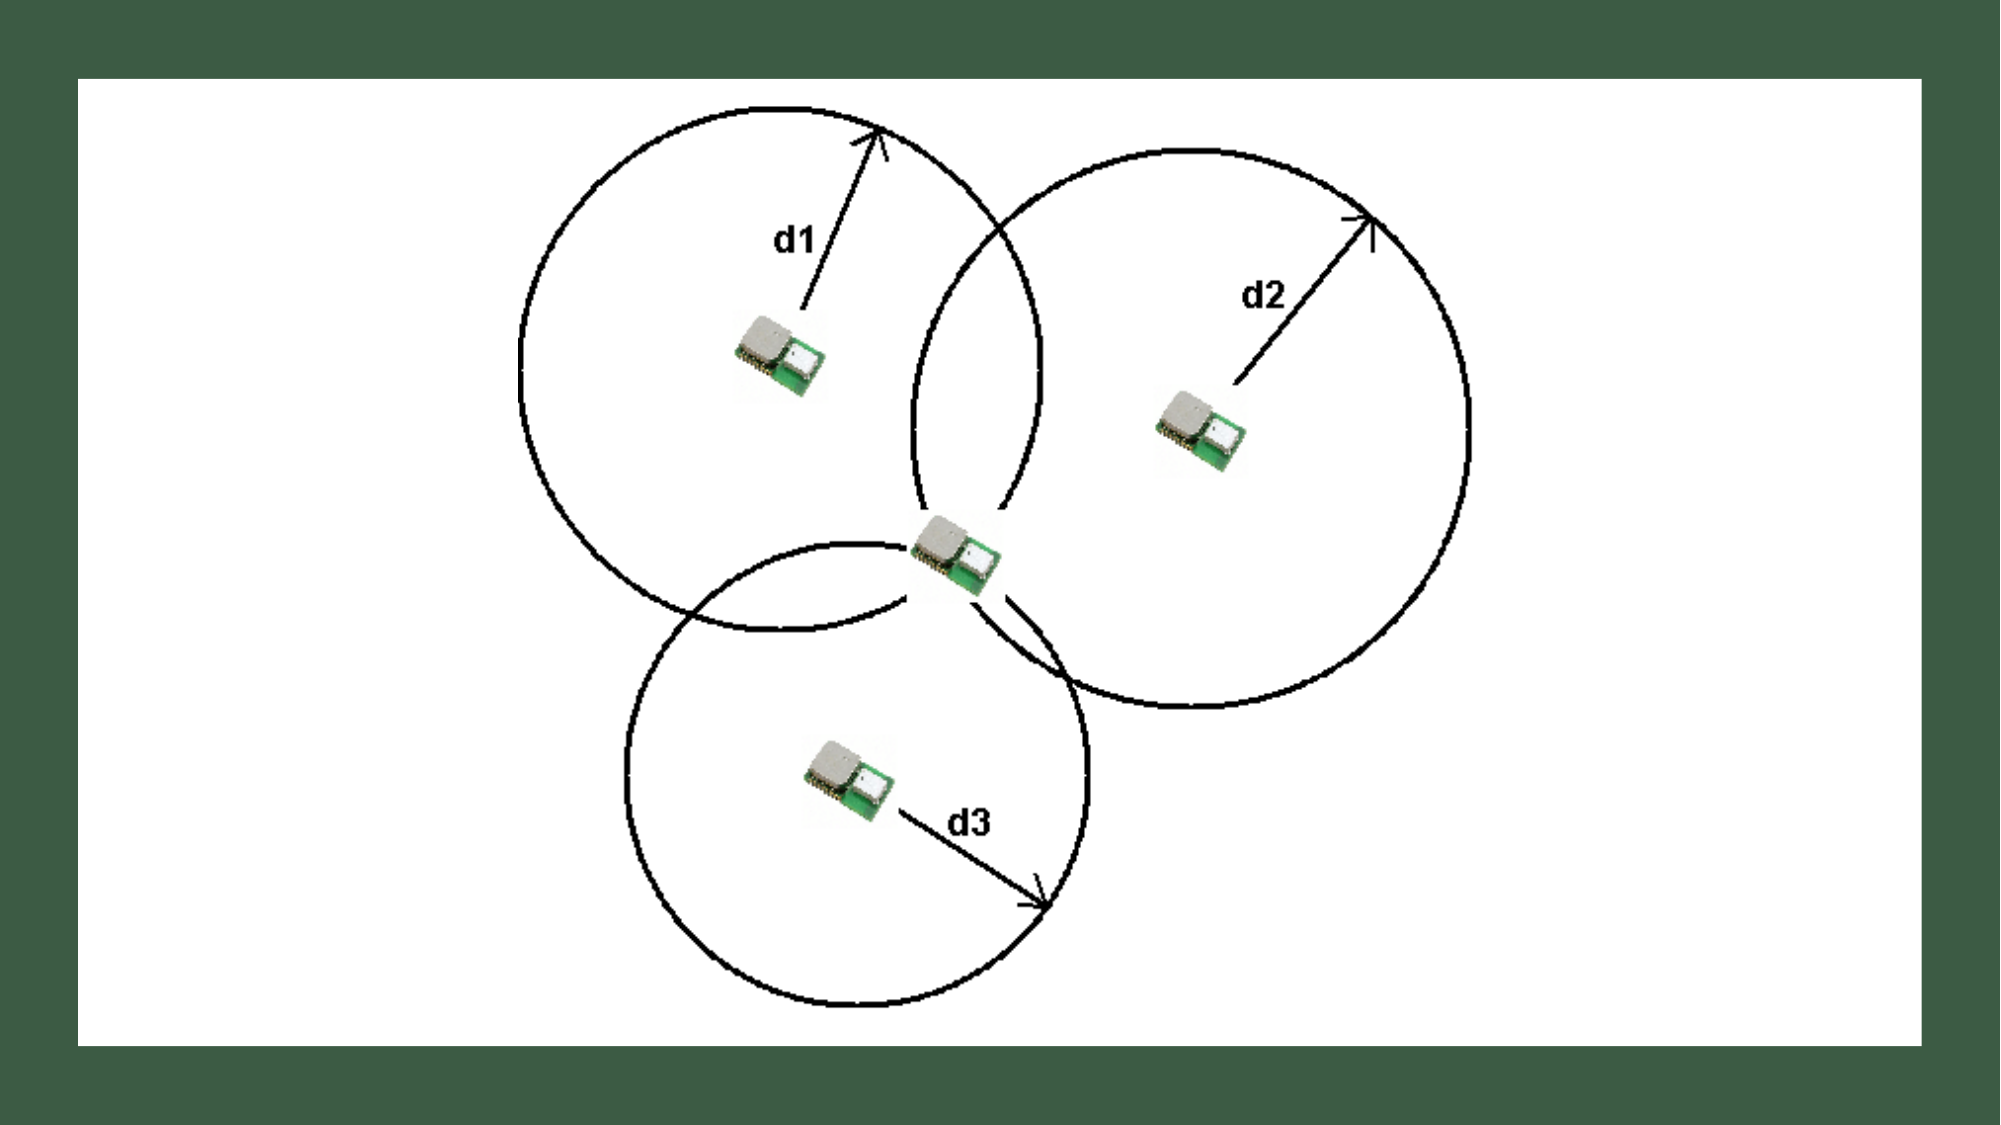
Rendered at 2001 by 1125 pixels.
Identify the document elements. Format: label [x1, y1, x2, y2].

picture [518, 105, 1482, 1020]
text_box [0, 0, 2000, 1125]
